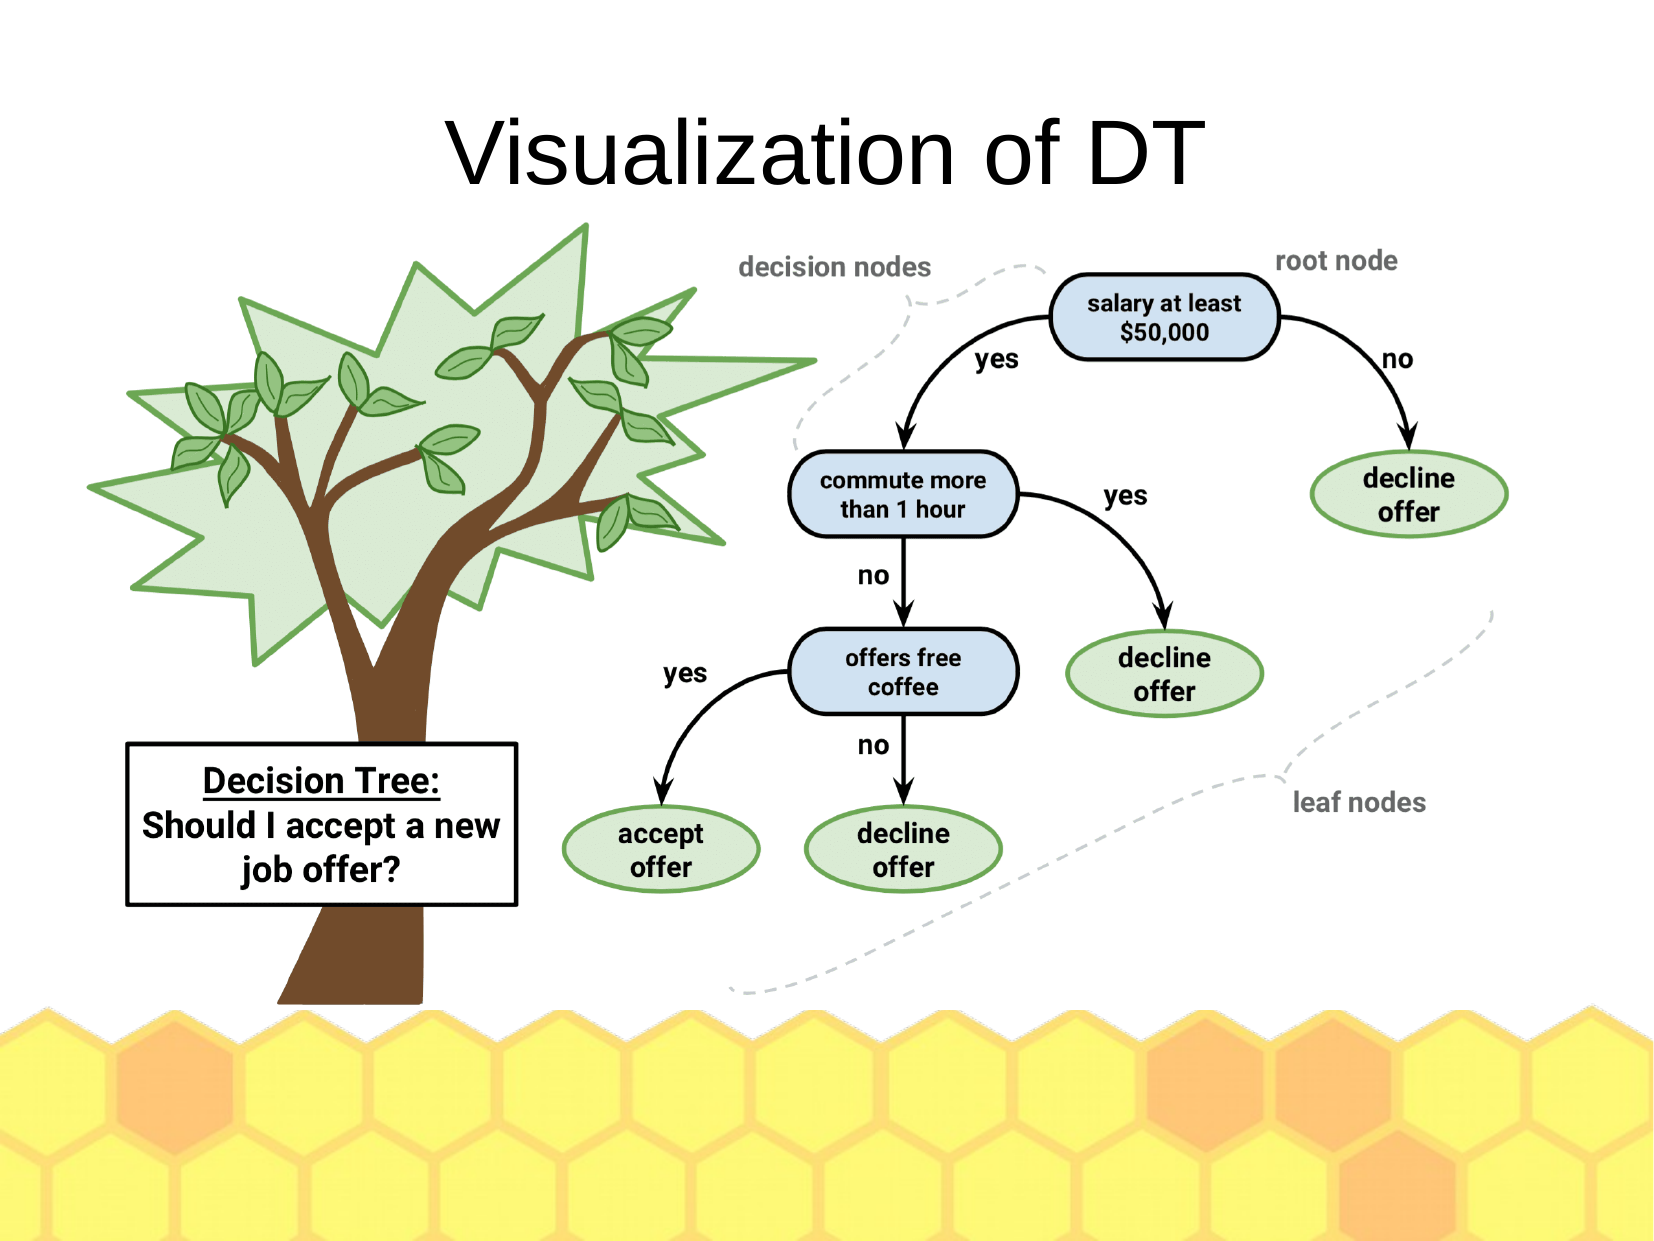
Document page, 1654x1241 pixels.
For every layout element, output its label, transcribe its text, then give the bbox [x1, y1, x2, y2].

title Visualization of DT [82, 49, 1571, 257]
picture [0, 215, 1654, 1241]
